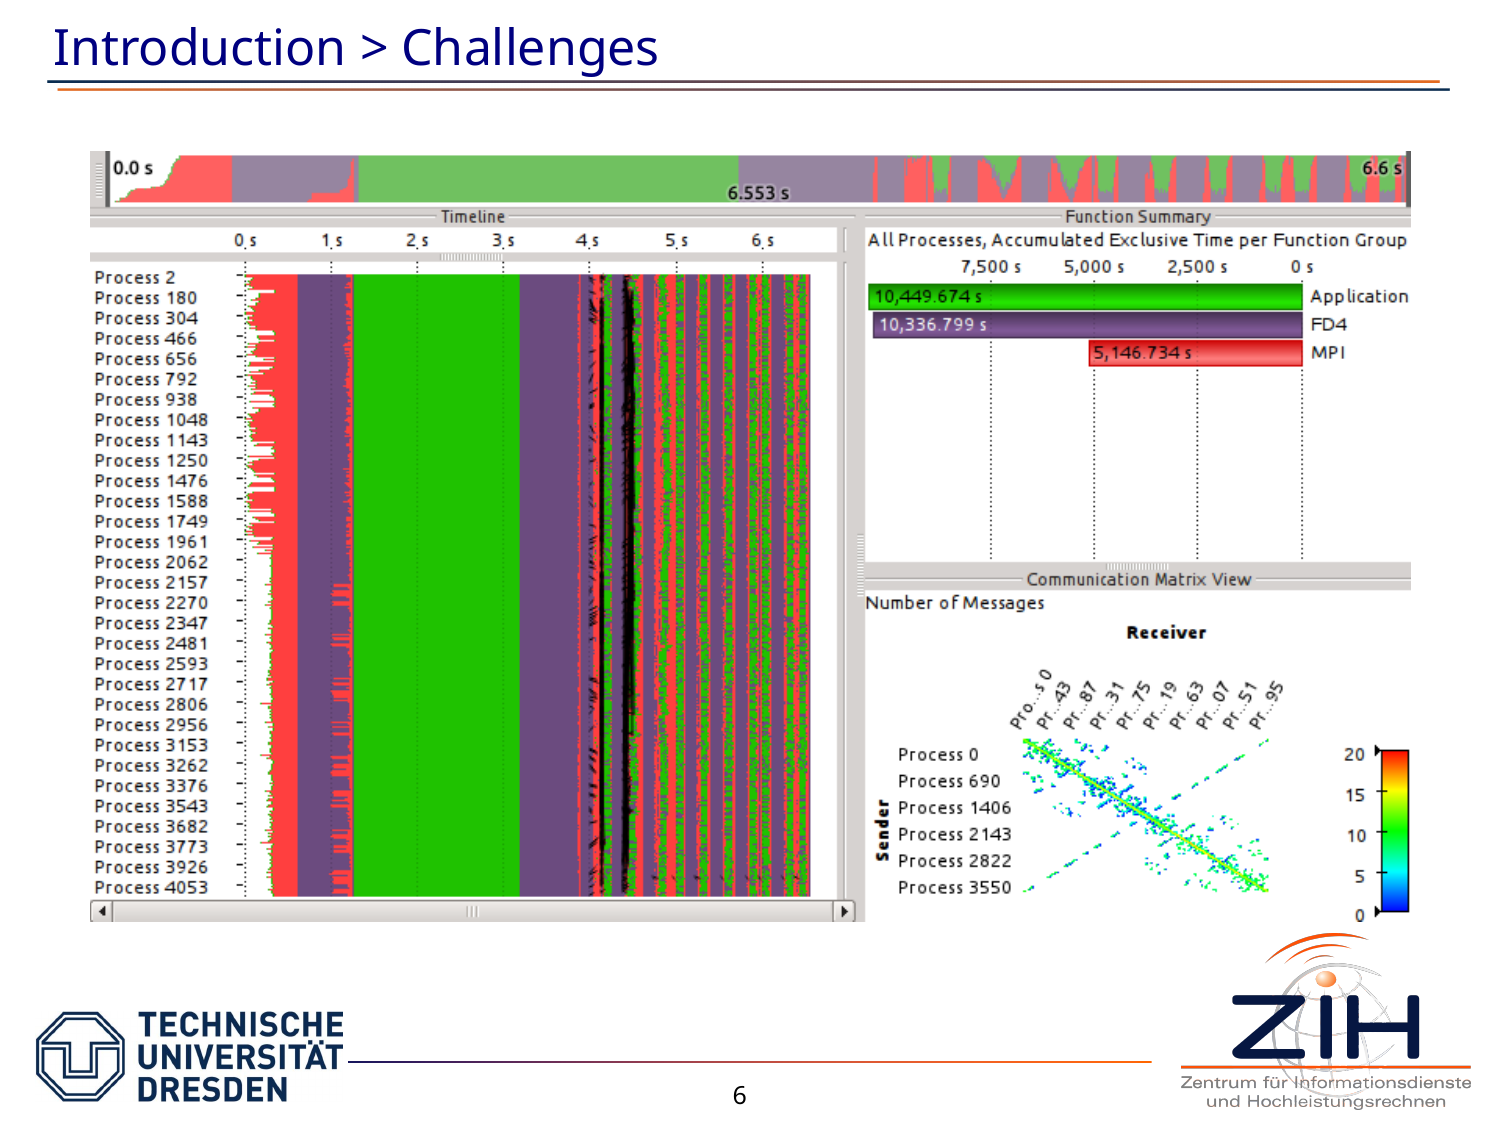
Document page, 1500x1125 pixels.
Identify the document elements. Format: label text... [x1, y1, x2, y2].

picture [47, 80, 1450, 91]
title Introduction > Challenges [53, 12, 1453, 81]
picture [90, 151, 1411, 922]
picture [35, 1011, 343, 1102]
picture [1181, 933, 1471, 1110]
